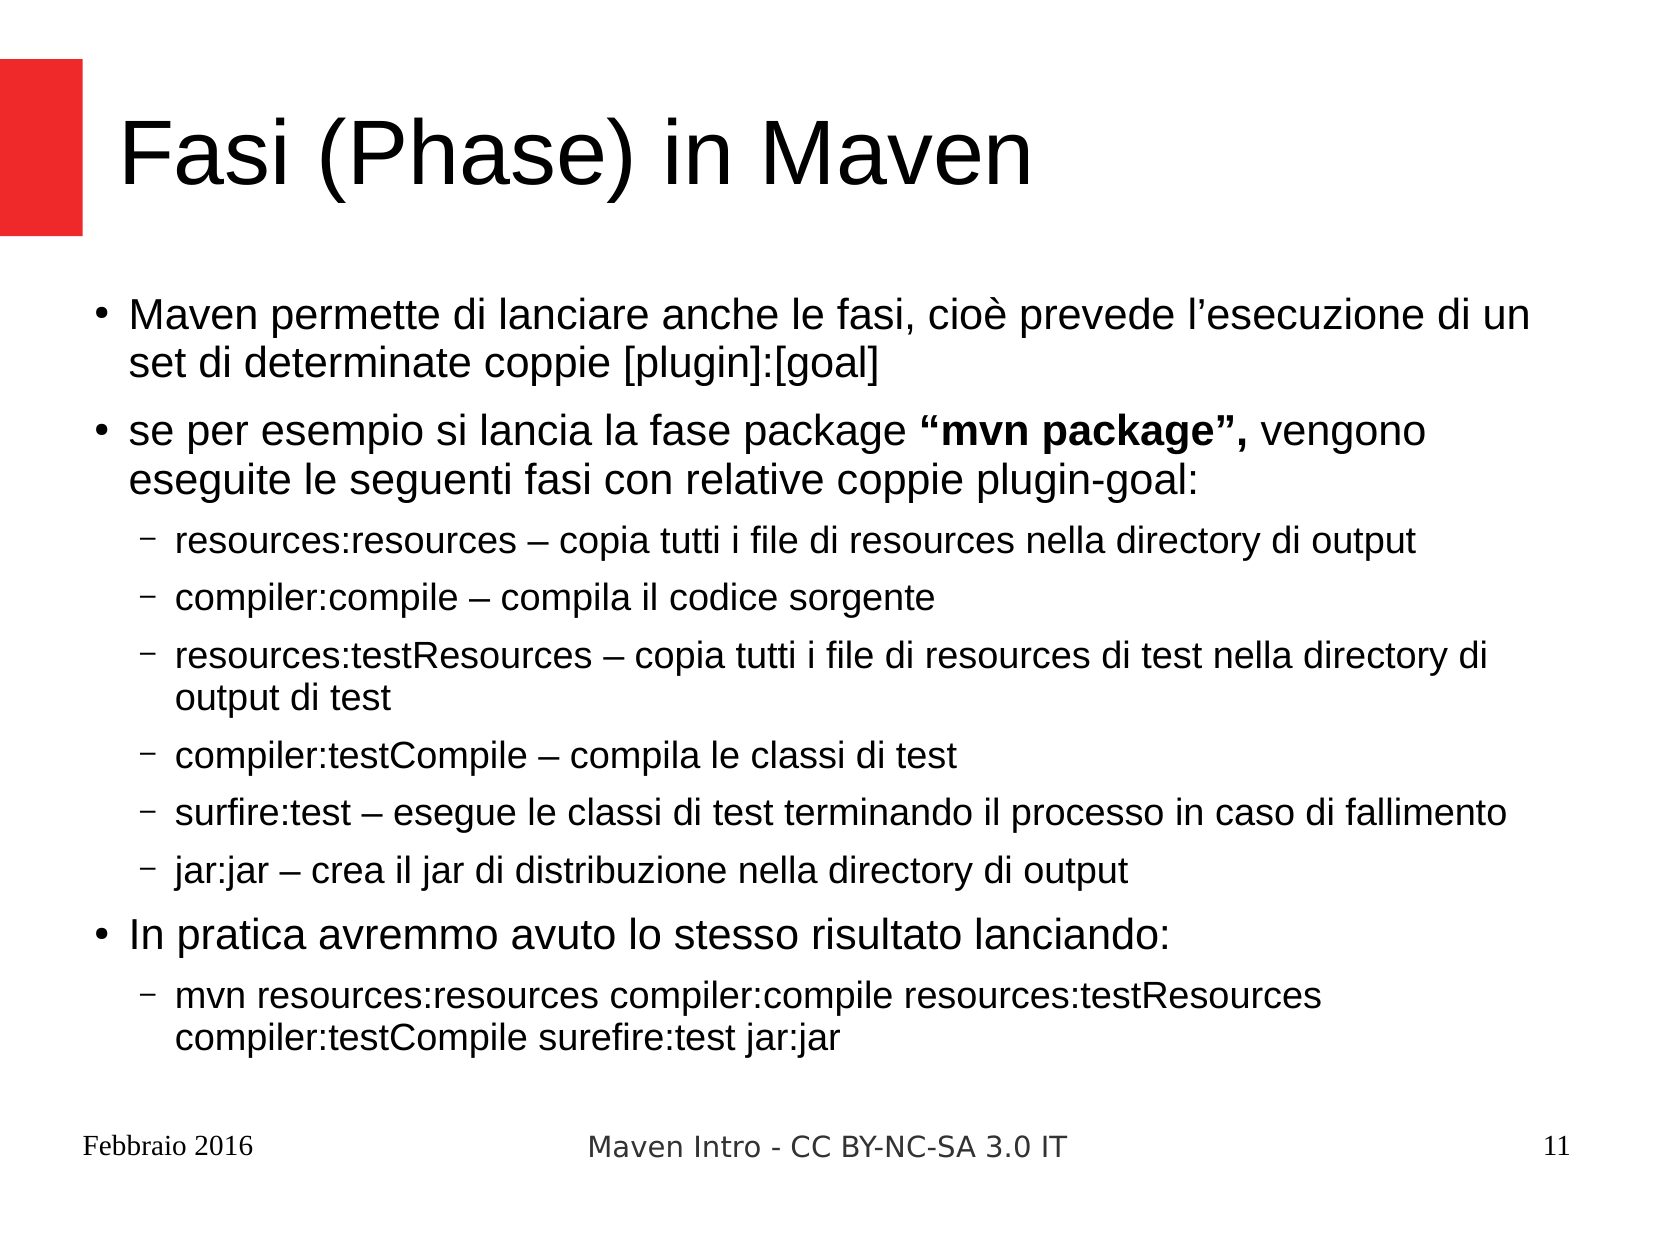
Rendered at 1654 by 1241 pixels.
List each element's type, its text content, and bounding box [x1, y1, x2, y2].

list Maven permette di lanciare anche le fasi, cioè prevede l’esecuzione di un set di determinate coppie [plugin]:[goal] se per esempio si lancia la fase package “mvn package”, vengono eseguite le seguenti fasi con relative coppie plugin-goal: resources:resources – copia tutti i file di resources nella directory di output compiler:compile – compila il codice sorgente resources:testResources – copia tutti i file di resources di test nella directory di output di test compiler:testCompile – compila le classi di test surfire:test – esegue le classi di test terminando il processo in caso di fallimento jar:jar – crea il jar di distribuzione nella directory di output In pratica avremmo avuto lo stesso risultato lanciando: mvn resources:resources compiler:compile resources:testResources compiler:testCompile surefire:test jar:jar [82, 290, 1571, 1063]
title Fasi (Phase) in Maven [118, 49, 1607, 257]
